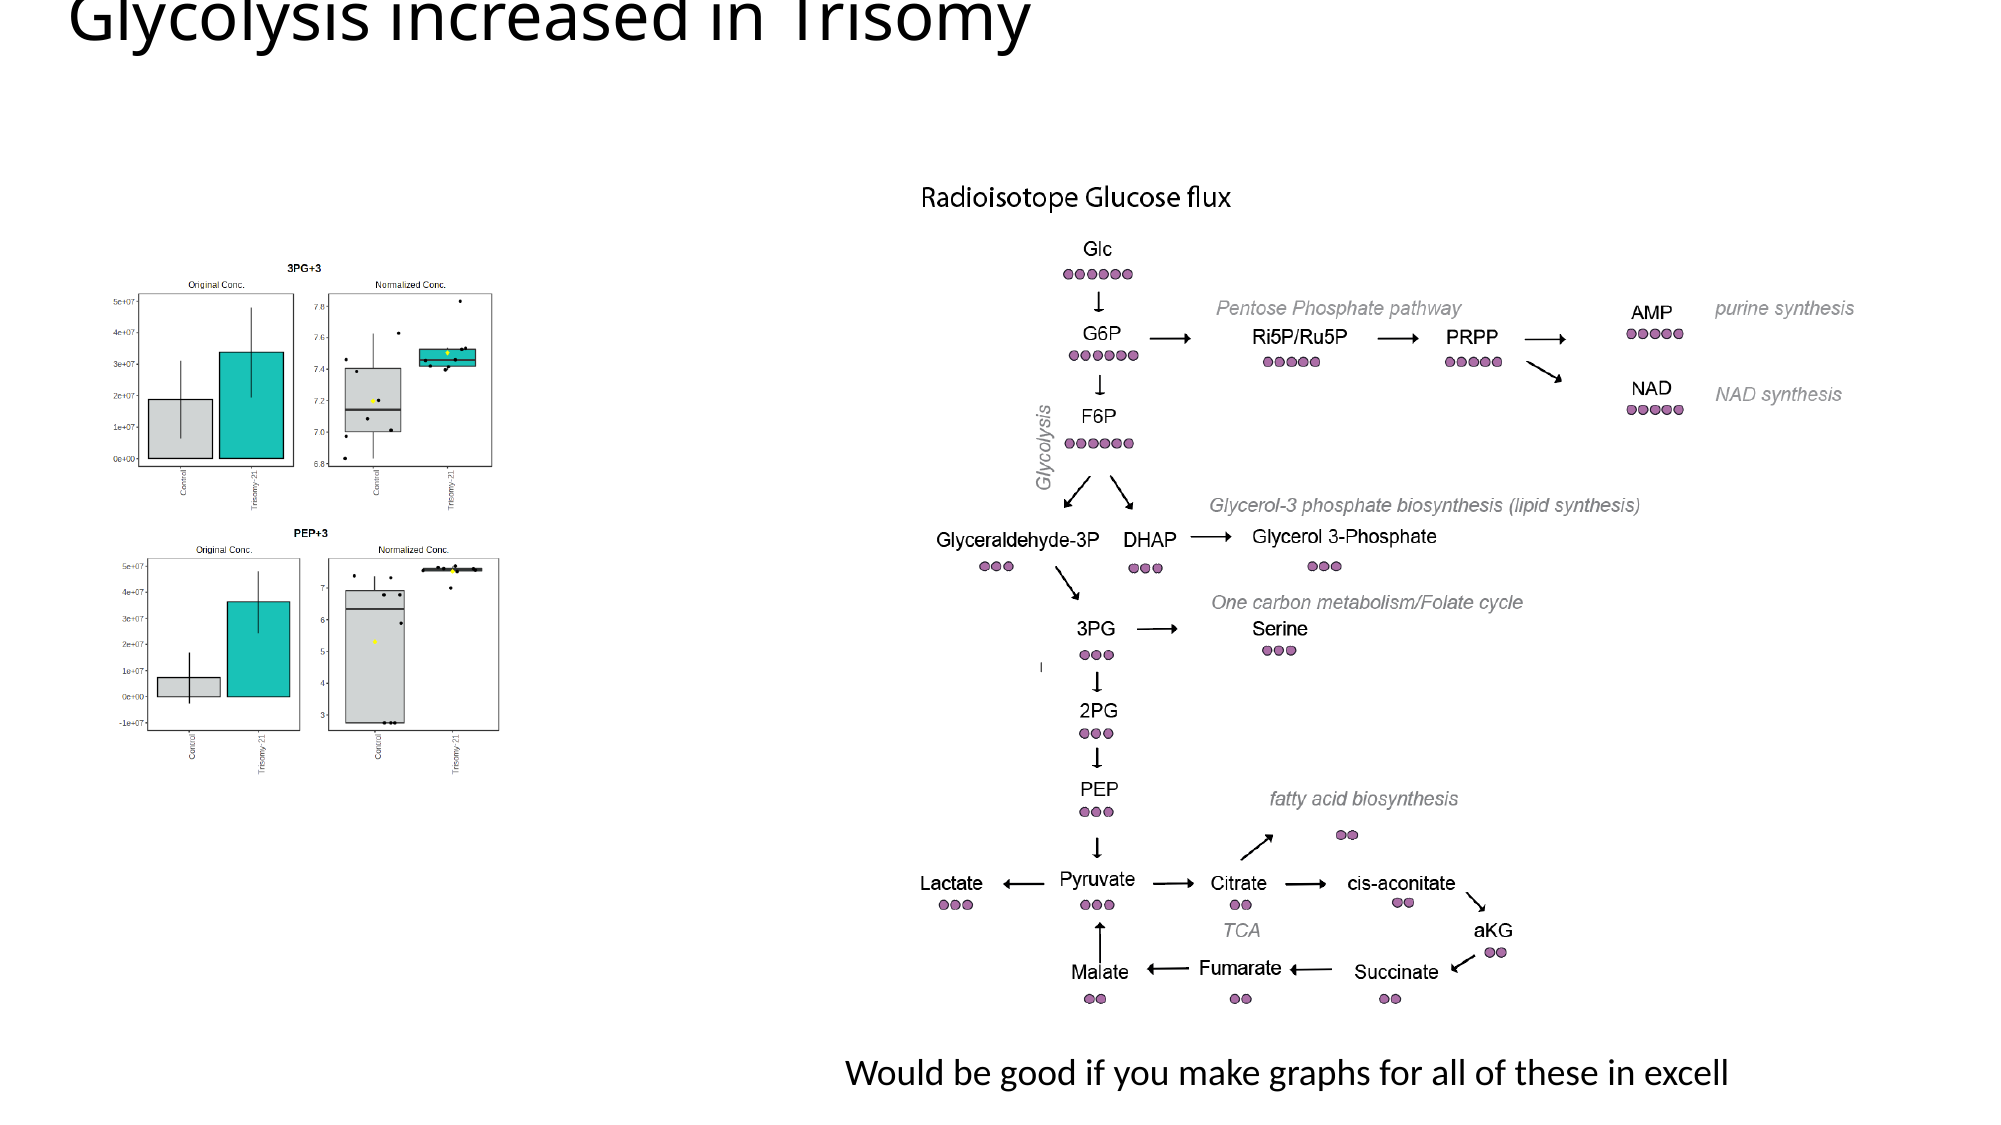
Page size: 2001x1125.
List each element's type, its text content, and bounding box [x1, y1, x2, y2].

picture [896, 153, 1903, 1041]
picture [110, 261, 497, 513]
text_box Would be good if you make graphs for all of these in excell [830, 1040, 1746, 1101]
picture [116, 526, 504, 777]
title Glycolysis increased in Trisomy [52, 0, 1778, 193]
